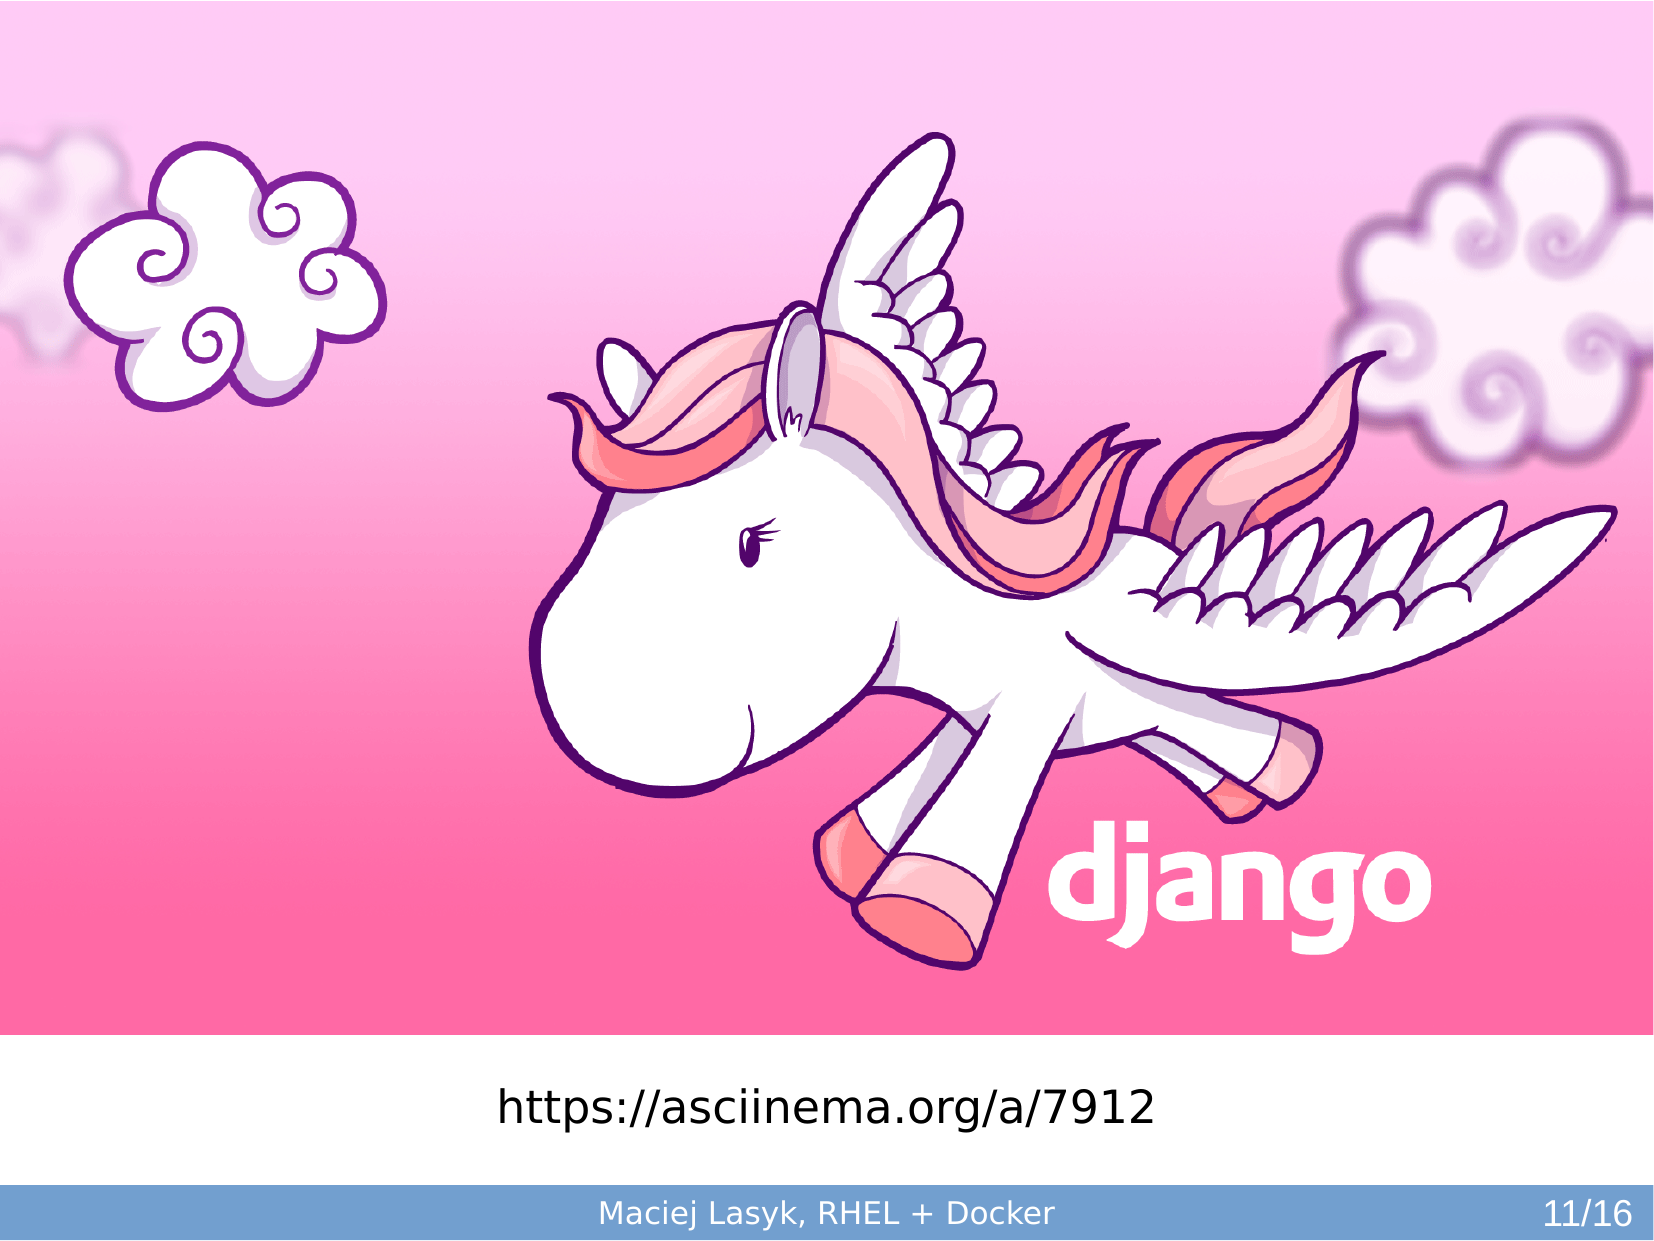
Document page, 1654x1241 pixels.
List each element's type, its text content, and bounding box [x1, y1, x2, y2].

text_box [0, 1185, 1527, 1241]
text_box https://asciinema.org/a/7912 [481, 1074, 1173, 1143]
text_box 11/16 [1527, 1185, 1651, 1241]
picture [0, 1, 1654, 1036]
text_box Maciej Lasyk, RHEL + Docker [583, 1188, 1071, 1240]
